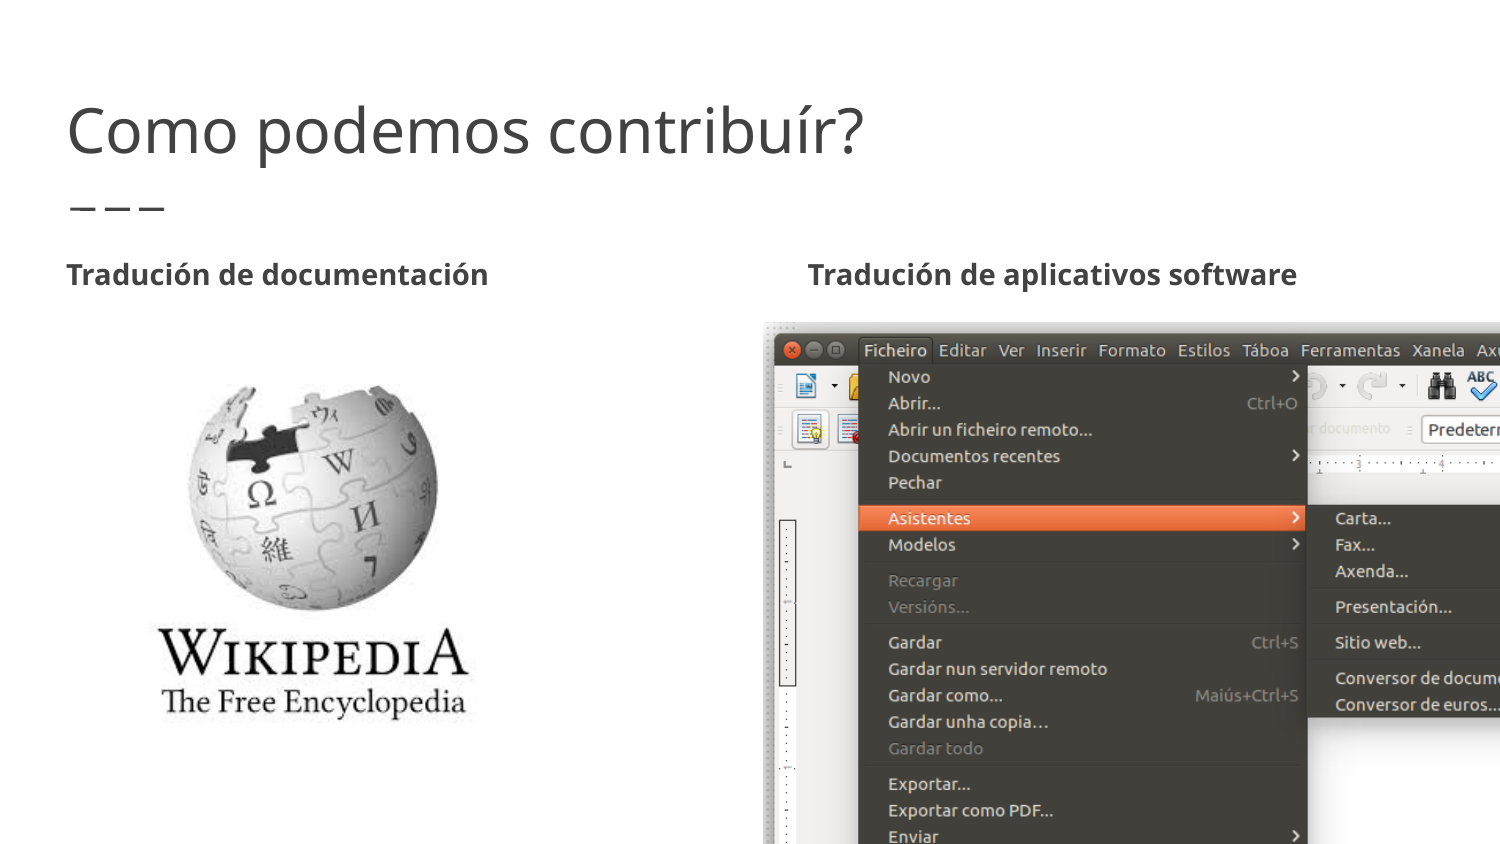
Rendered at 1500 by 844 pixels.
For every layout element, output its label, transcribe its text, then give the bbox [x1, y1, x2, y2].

list Tradución de documentación [51, 240, 708, 750]
picture [763, 322, 1500, 844]
list Tradución de aplicativos software [792, 240, 1449, 322]
title Como podemos contribuír? [51, 61, 1449, 182]
picture [137, 372, 490, 724]
